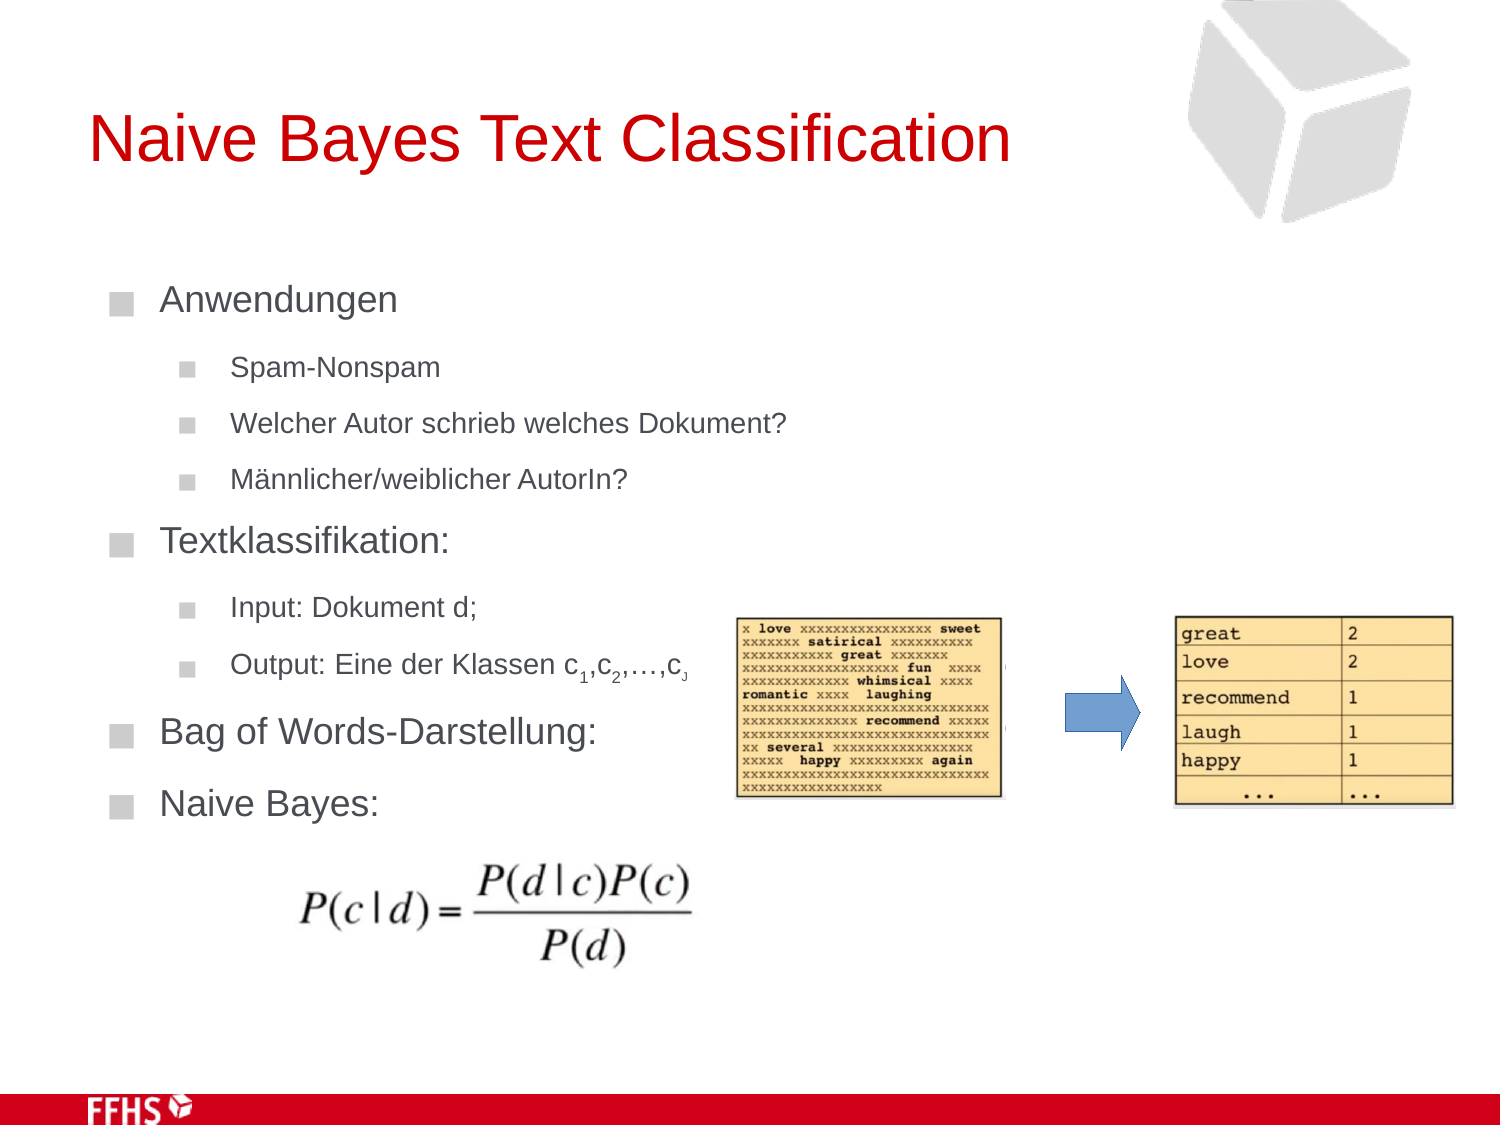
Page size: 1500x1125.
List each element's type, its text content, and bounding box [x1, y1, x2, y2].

title Naive Bayes Text Classification [88, 56, 1176, 220]
list Anwendungen Spam-Nonspam Welcher Autor schrieb welches Dokument? Männlicher/weiblicher AutorIn? Textklassifikation: Input: Dokument d; Output: Eine der Klassen c1,c2,…,cJ Bag of Words-Darstellung: Naive Bayes: [88, 278, 1412, 1000]
picture [290, 845, 706, 976]
text_box [1065, 675, 1141, 751]
picture [734, 614, 1006, 800]
picture [0, 1094, 1500, 1125]
picture [1188, 0, 1411, 223]
picture [1173, 614, 1456, 809]
